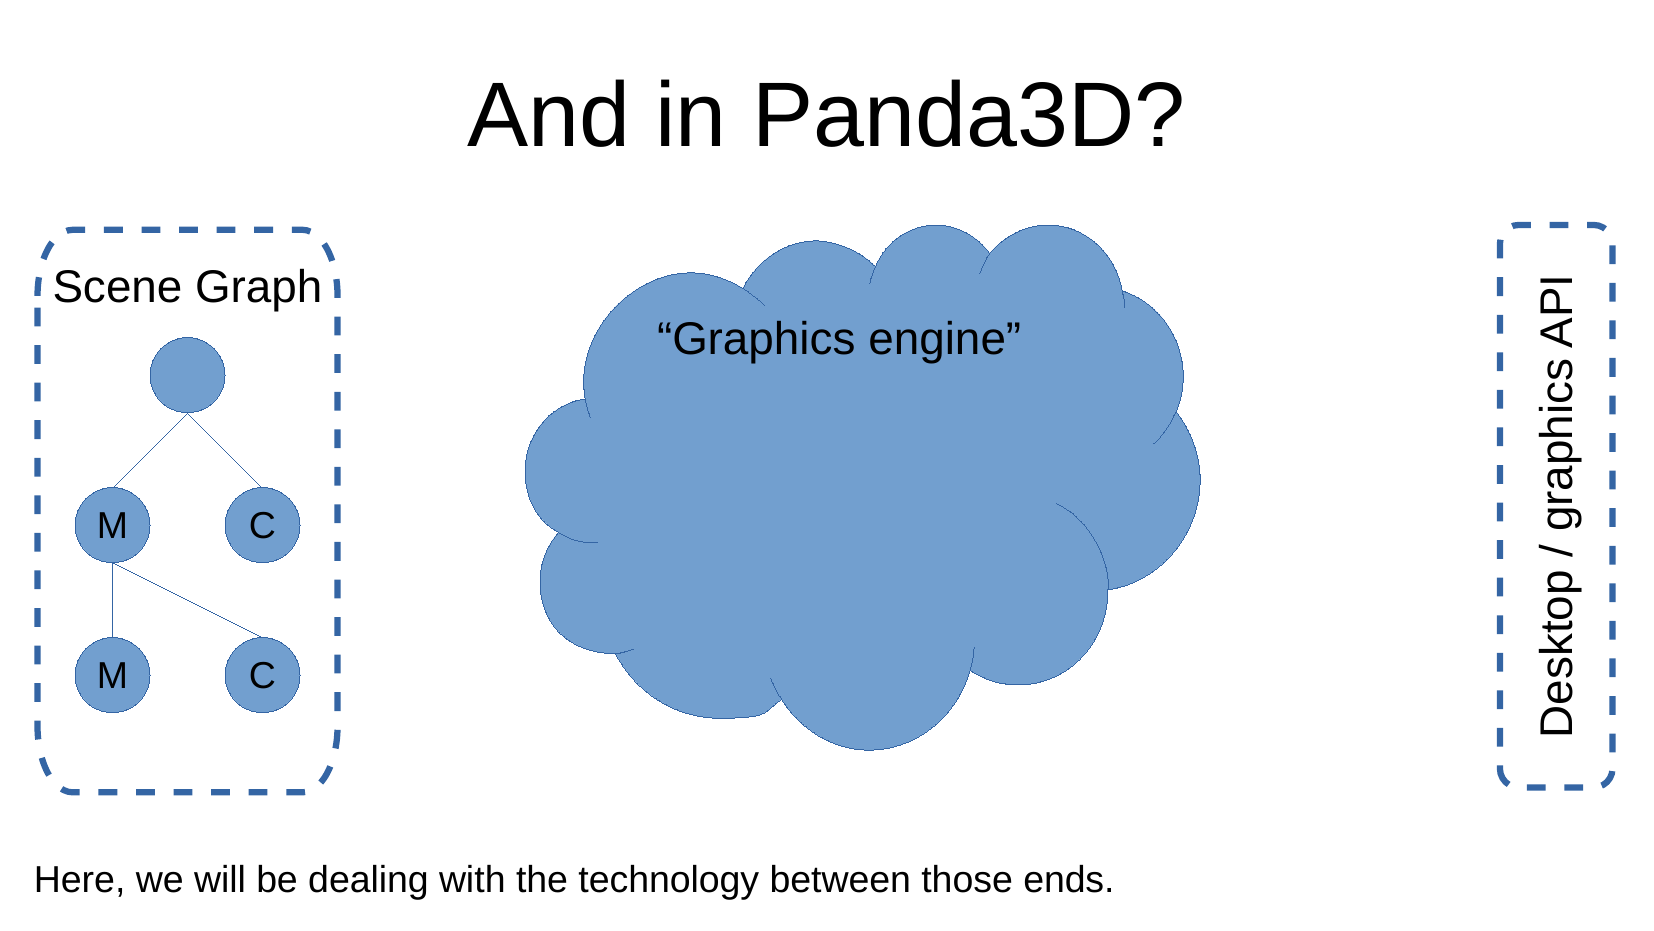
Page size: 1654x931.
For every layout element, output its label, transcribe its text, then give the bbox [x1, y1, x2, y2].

text_box M [75, 487, 151, 563]
text_box Desktop / graphics API [1499, 224, 1613, 788]
title And in Panda3D? [82, 37, 1571, 193]
text_box C [225, 487, 301, 563]
text_box M [75, 637, 151, 713]
text_box “Graphics engine” [525, 225, 1201, 751]
text_box Here, we will be dealing with the technology between those ends. [33, 787, 1618, 901]
text_box Scene Graph [37, 229, 338, 787]
text_box C [225, 637, 301, 713]
text_box [150, 337, 226, 413]
